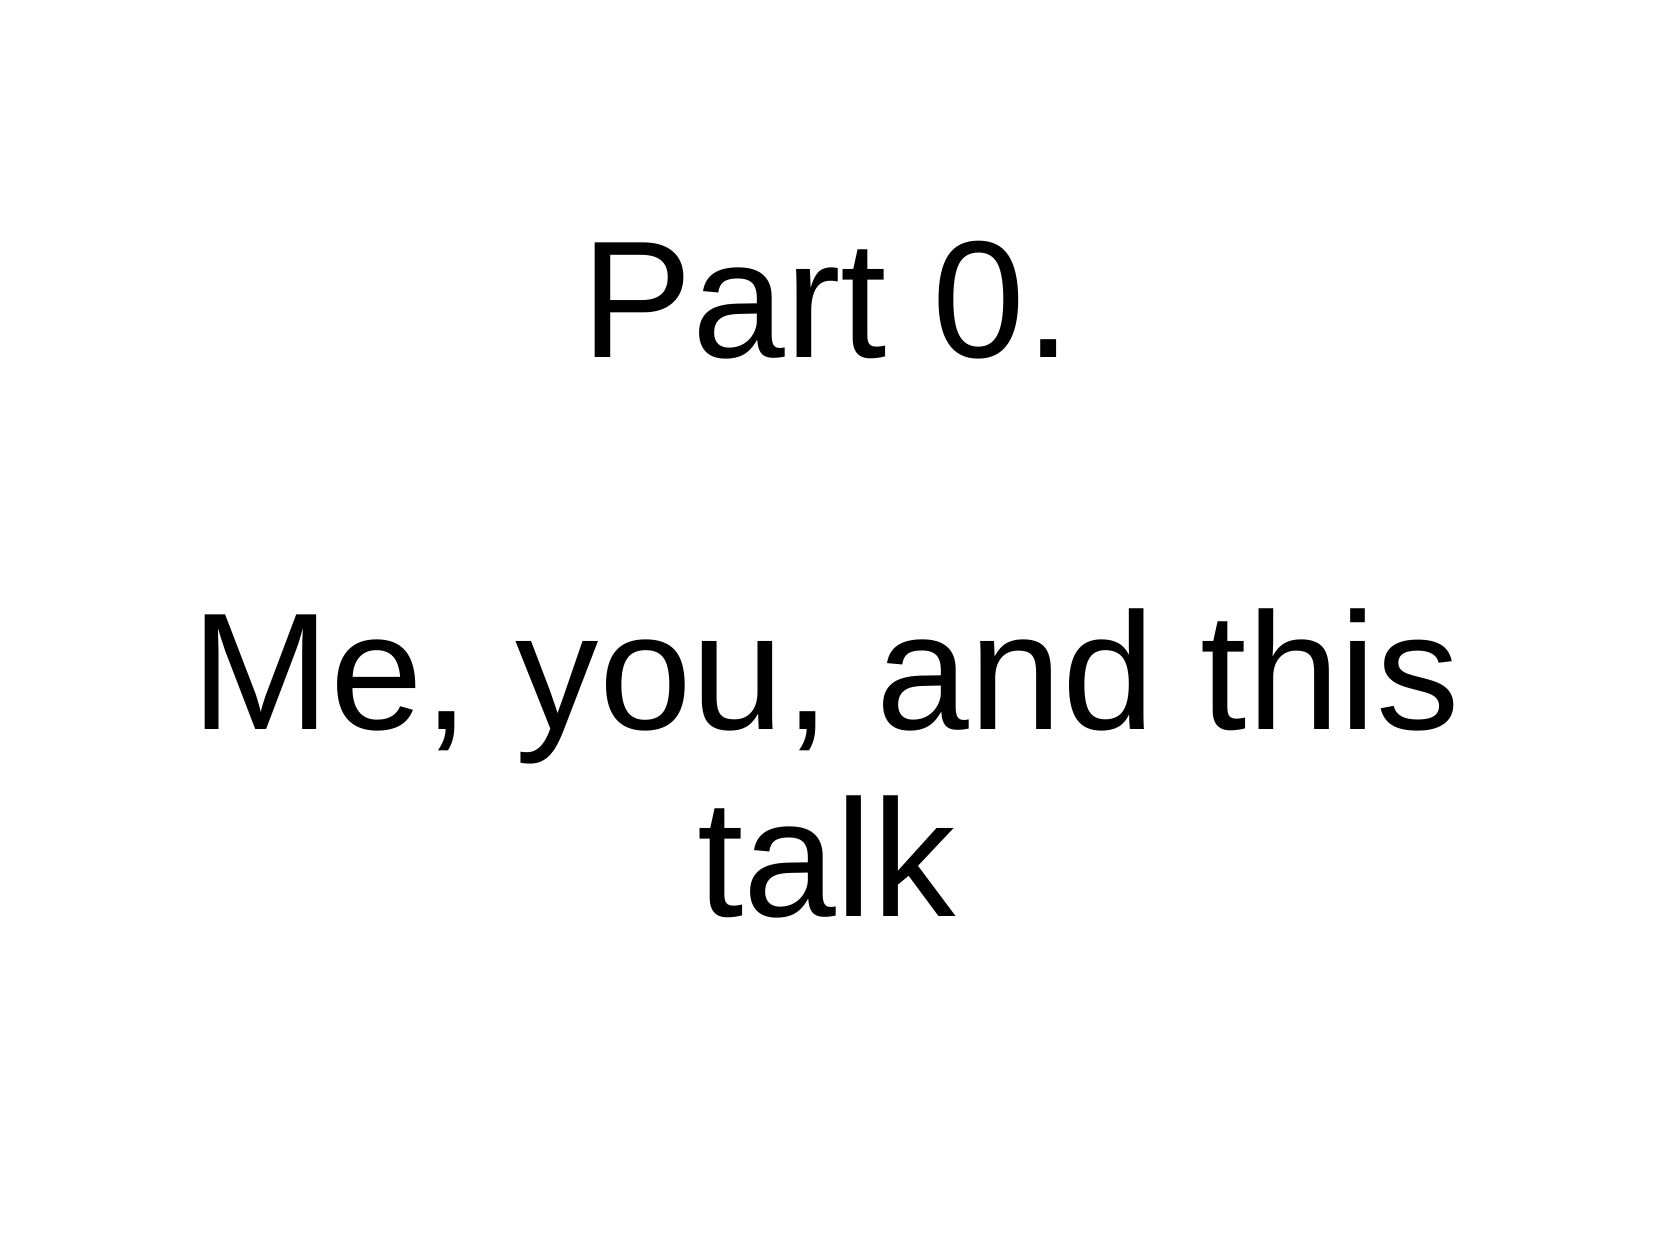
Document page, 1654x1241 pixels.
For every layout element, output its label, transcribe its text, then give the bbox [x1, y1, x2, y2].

subtitle Part 0. Me, you, and this talk [82, 56, 1571, 1102]
